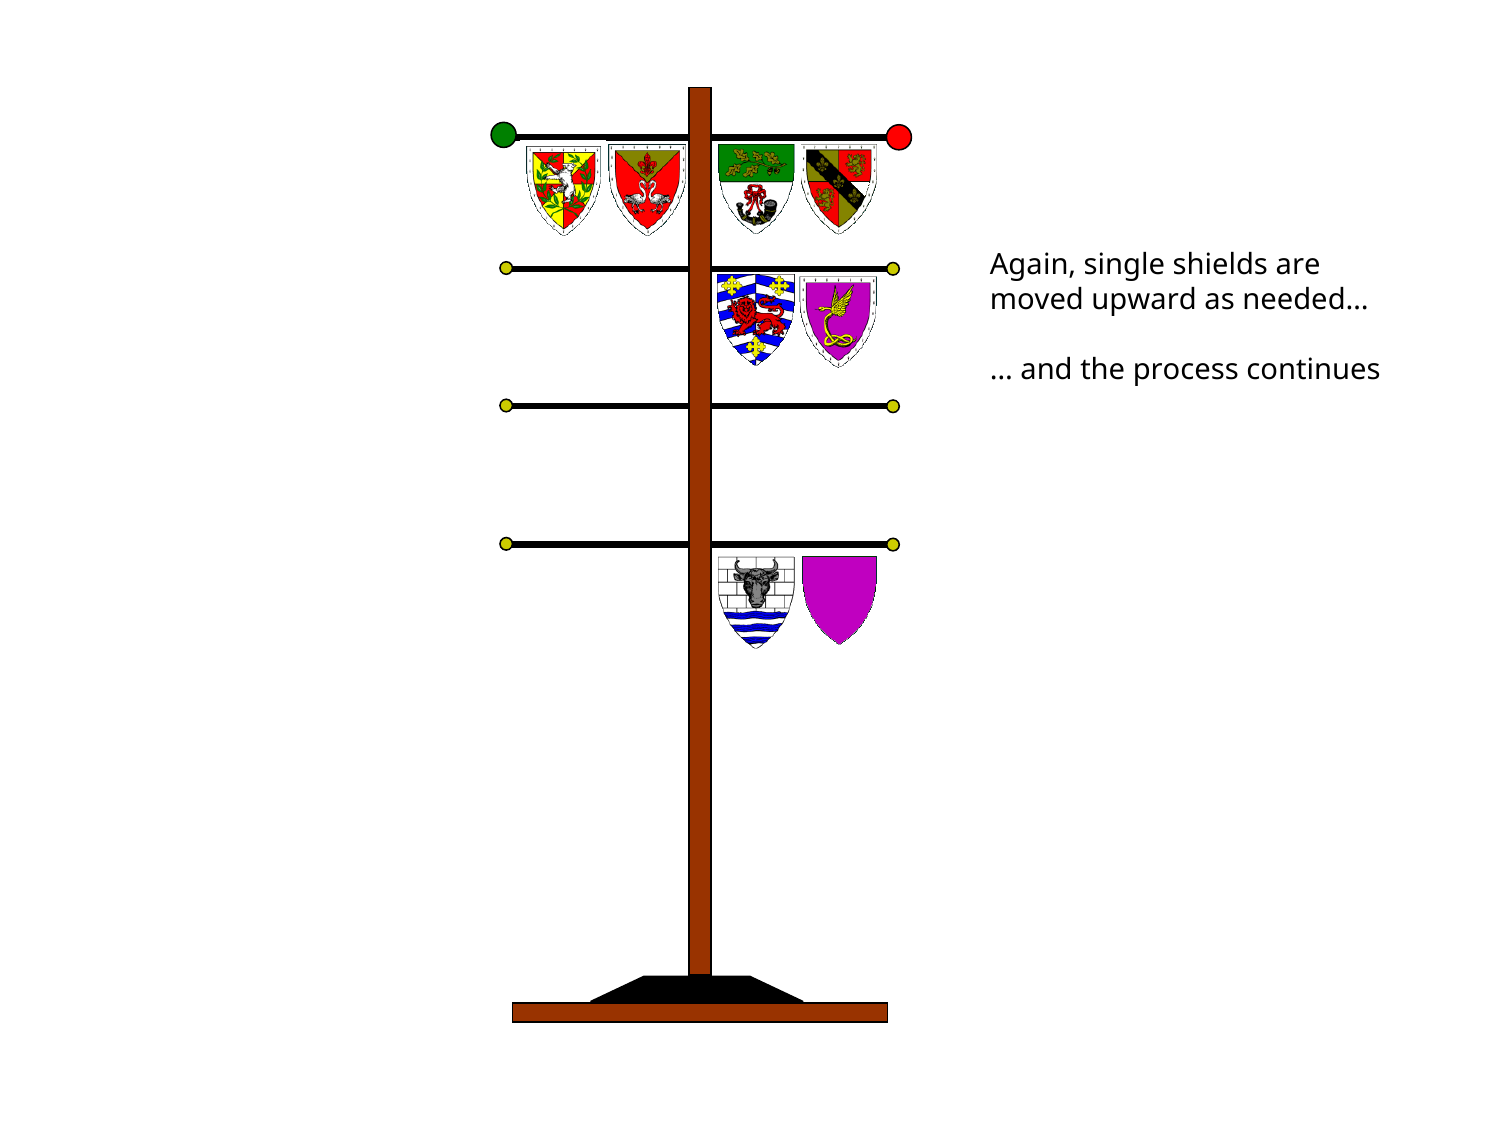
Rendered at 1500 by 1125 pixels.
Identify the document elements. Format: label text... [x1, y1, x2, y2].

text_box [499, 399, 513, 412]
text_box [886, 538, 900, 551]
picture [520, 140, 688, 241]
text_box [499, 537, 513, 551]
text_box [512, 1003, 888, 1022]
text_box Again, single shields are moved upward as needed… … and the process continues [974, 237, 1396, 428]
text_box [886, 399, 900, 413]
text_box [499, 261, 513, 275]
text_box [491, 122, 517, 148]
picture [711, 141, 881, 240]
picture [713, 272, 882, 373]
text_box [886, 262, 900, 276]
text_box [590, 87, 804, 1002]
picture [713, 549, 883, 654]
text_box [886, 124, 912, 150]
